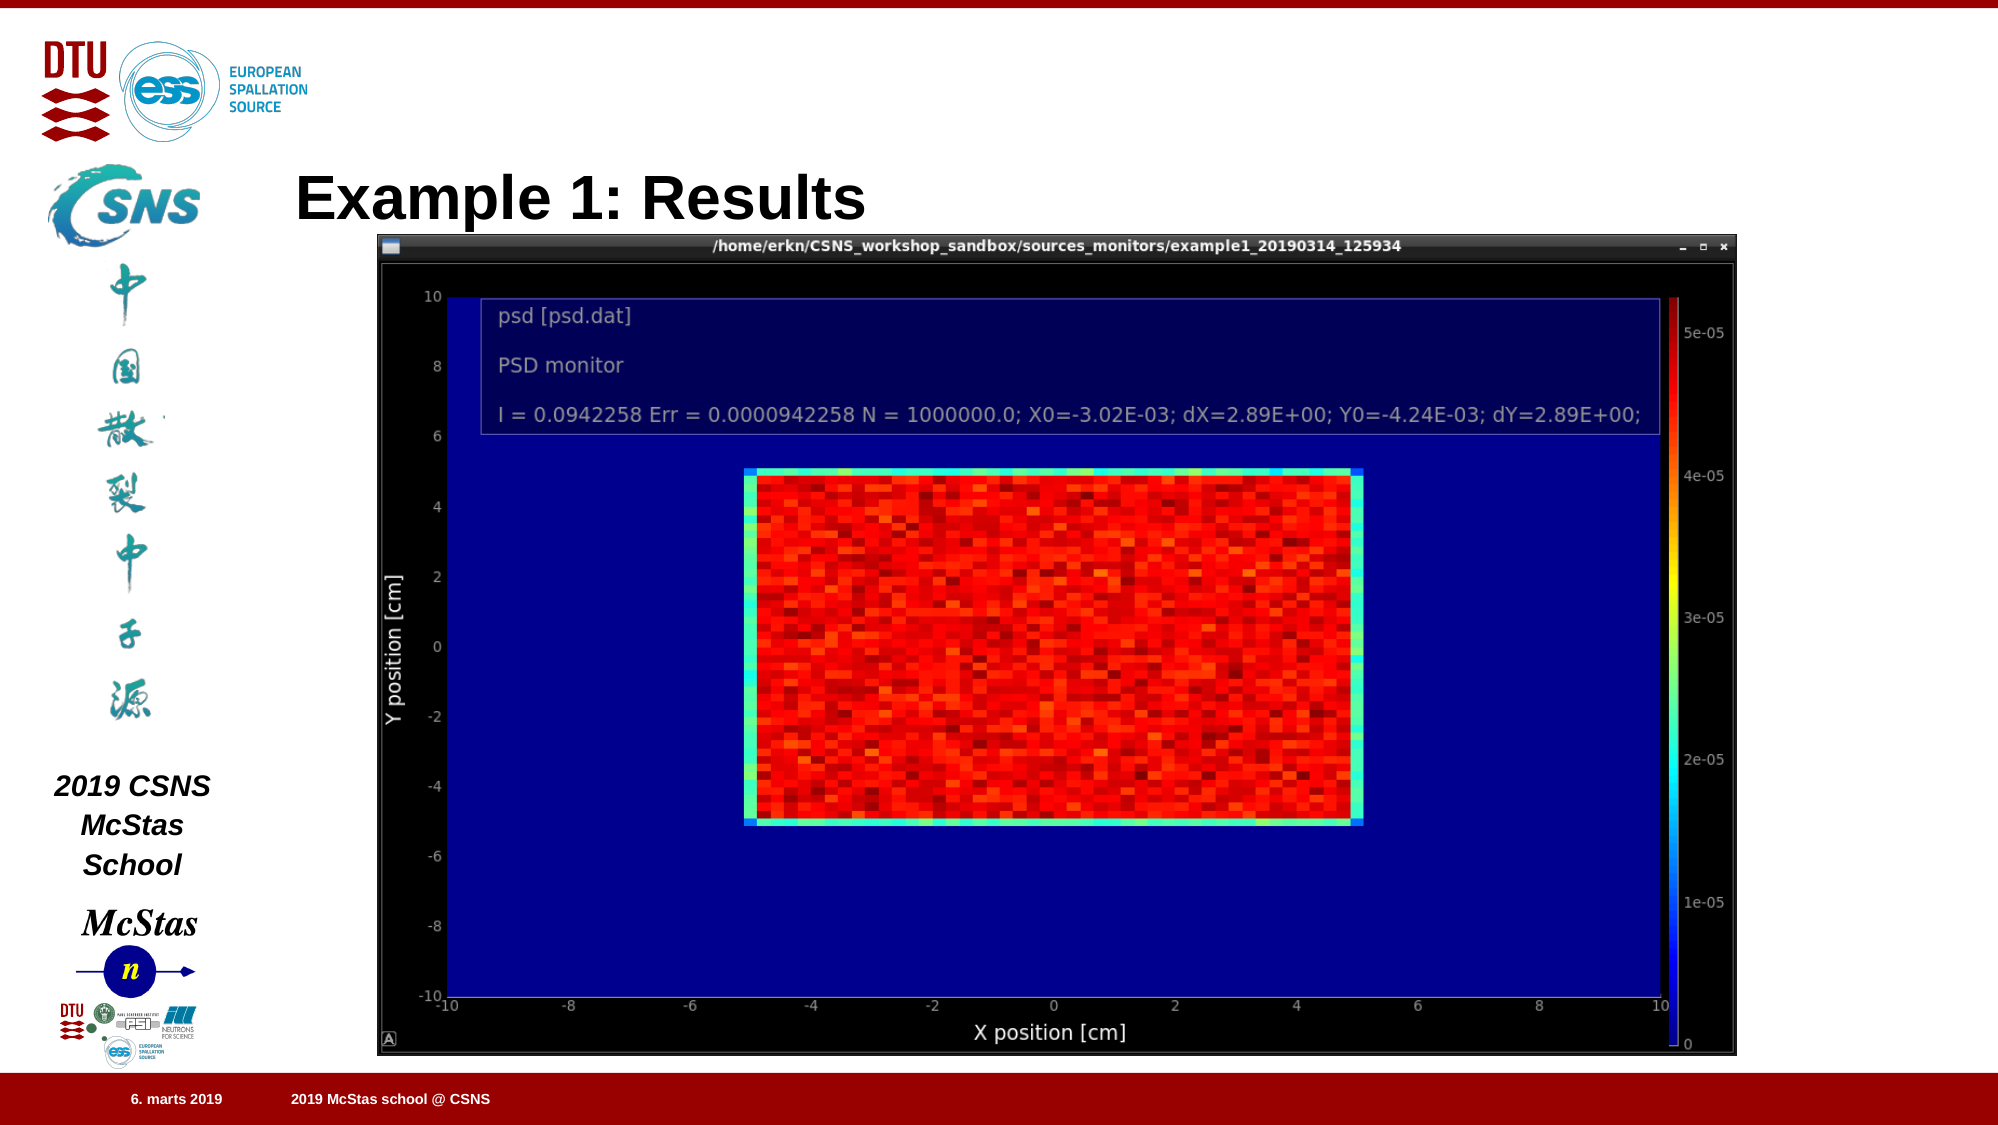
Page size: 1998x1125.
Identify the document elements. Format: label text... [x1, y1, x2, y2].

title Example 1: Results [295, 70, 1898, 233]
picture [119, 41, 307, 142]
picture [48, 162, 209, 744]
picture [59, 908, 213, 999]
picture [86, 1003, 197, 1069]
picture [377, 234, 1737, 1056]
picture [116, 1013, 160, 1030]
